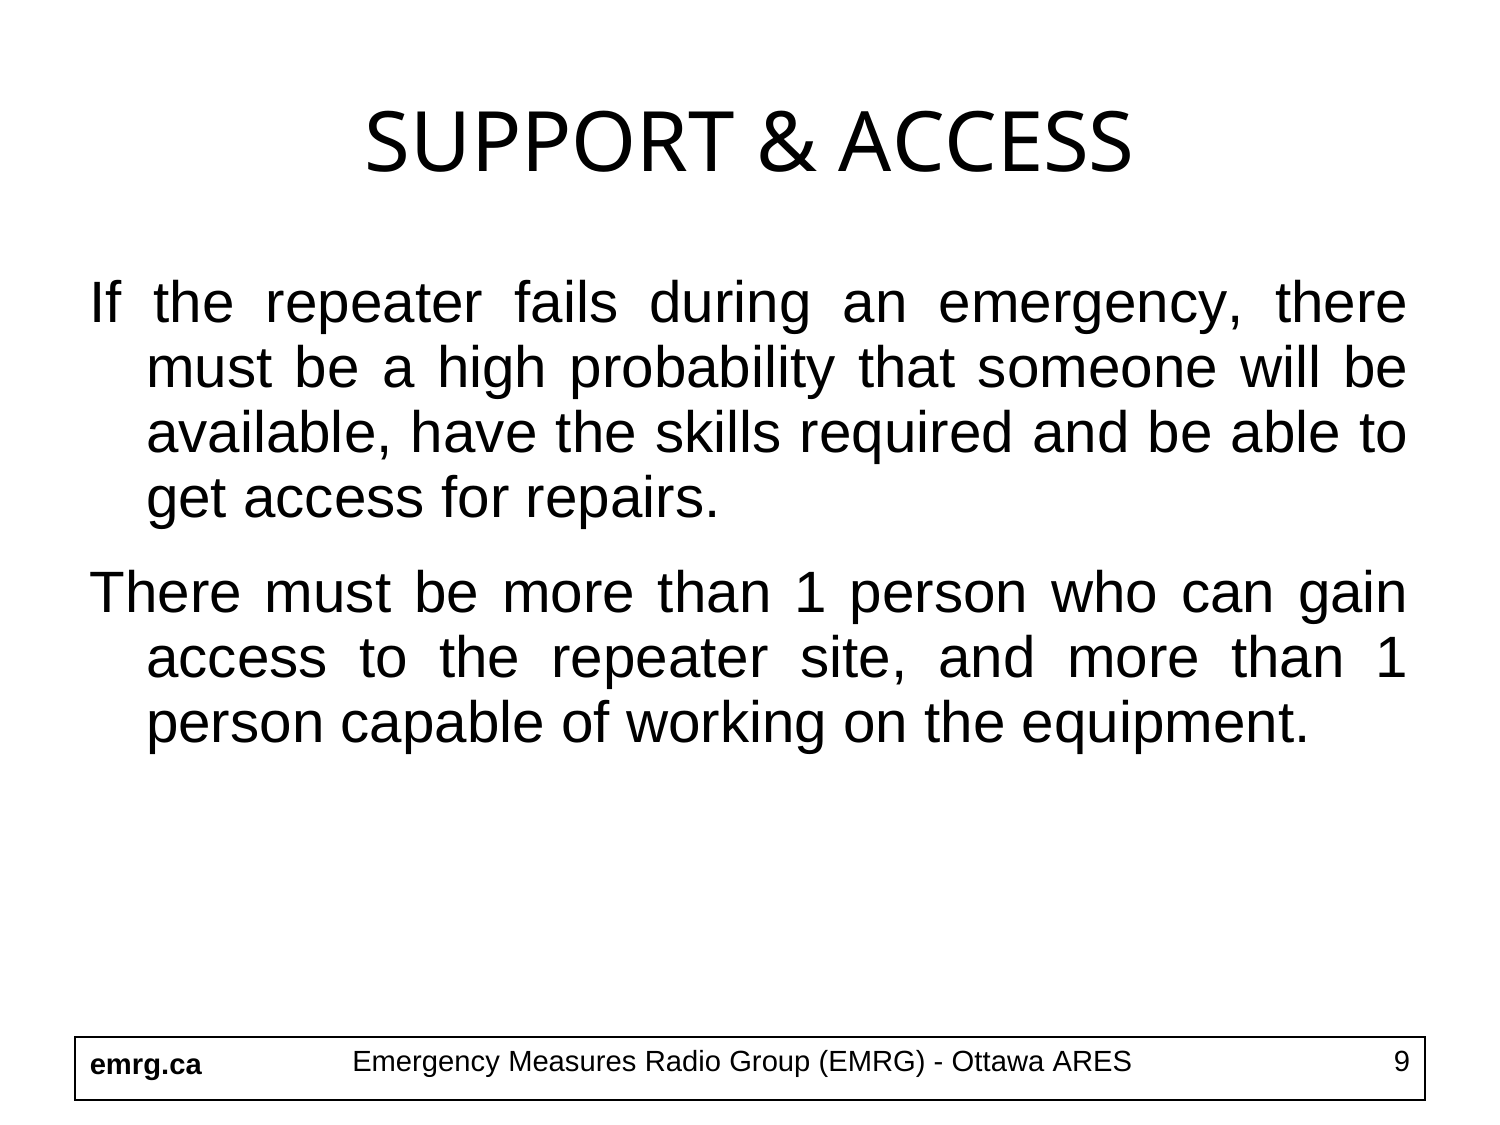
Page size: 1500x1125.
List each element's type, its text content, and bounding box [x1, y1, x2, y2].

list If the repeater fails during an emergency, there must be a high probability that someone will be available, have the skills required and be able to get access for repairs. There must be more than 1 person who can gain access to the repeater site, and more than 1 person capable of working on the equipment. [75, 262, 1426, 1006]
title SUPPORT & ACCESS [75, 45, 1426, 233]
